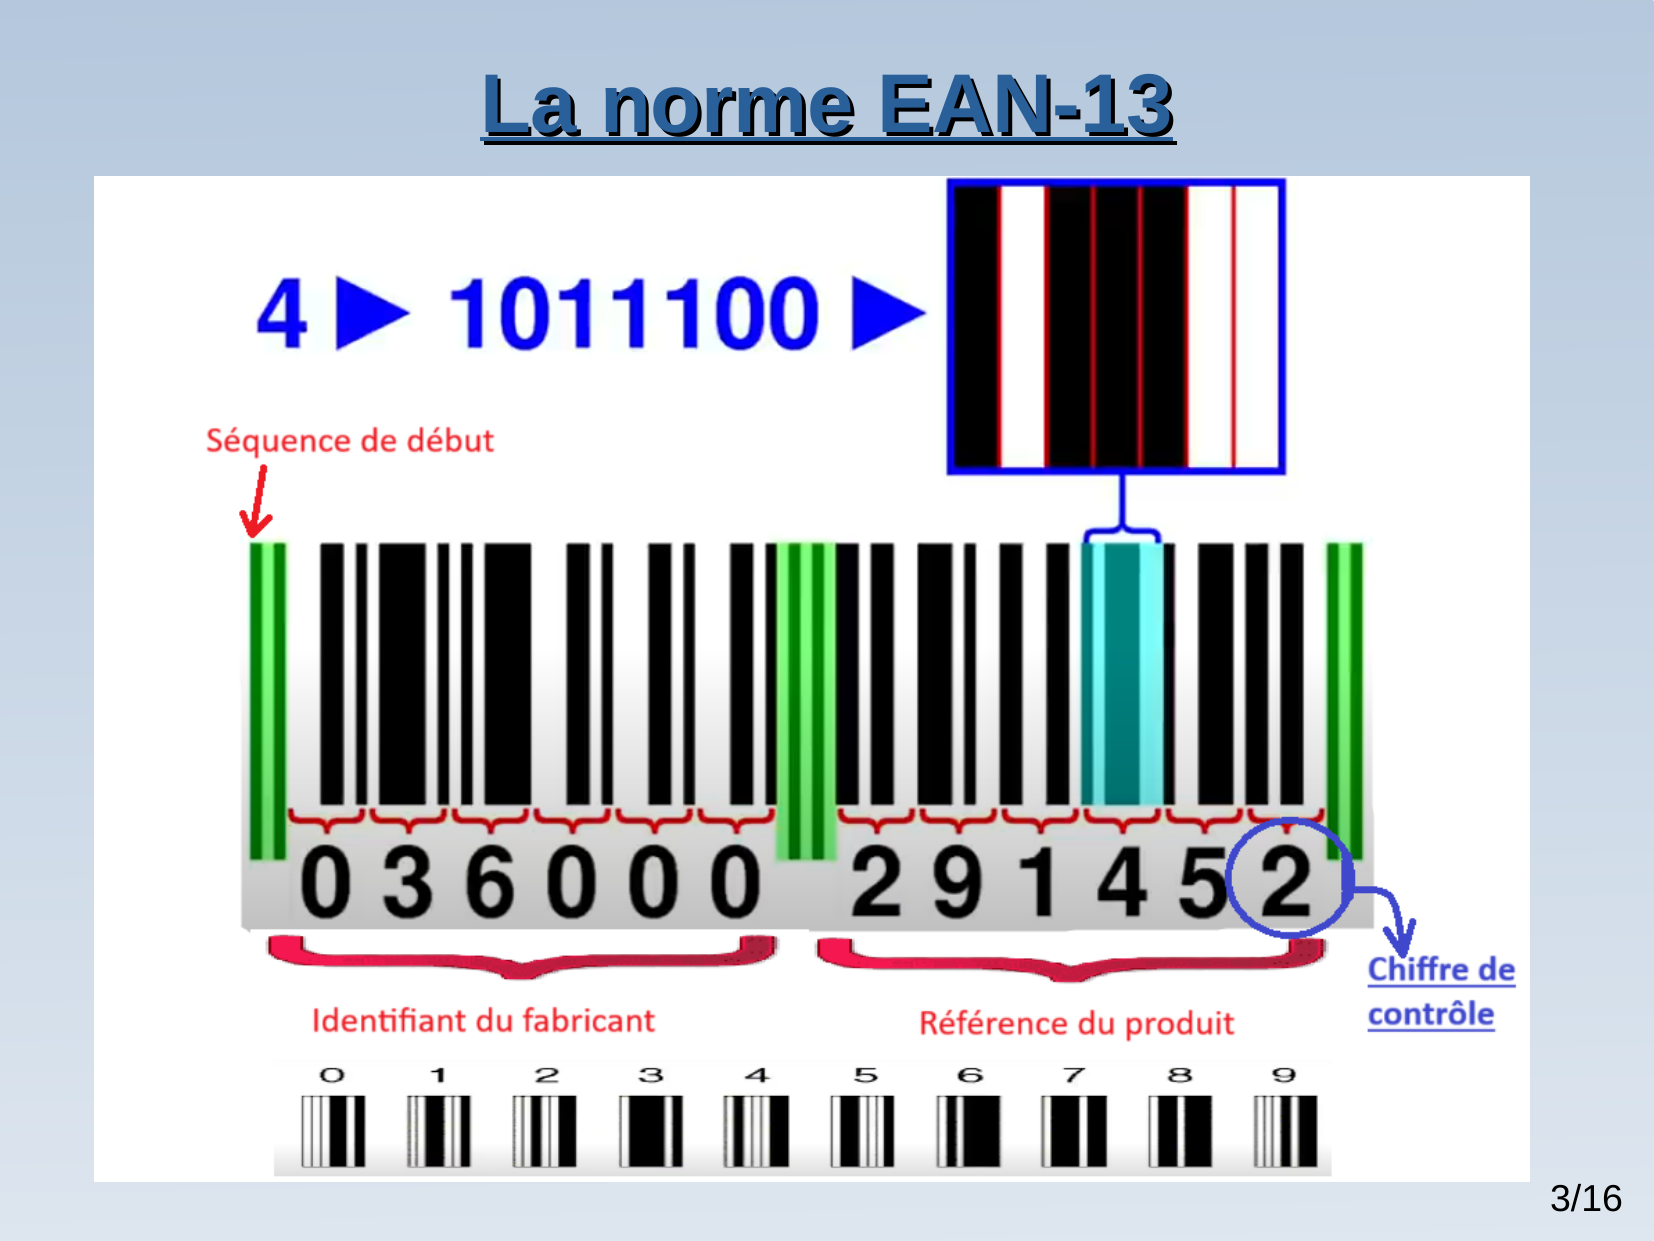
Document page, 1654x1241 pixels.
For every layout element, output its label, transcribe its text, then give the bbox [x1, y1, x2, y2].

picture [94, 176, 1530, 1182]
title La norme EAN-13 [82, 0, 1571, 207]
